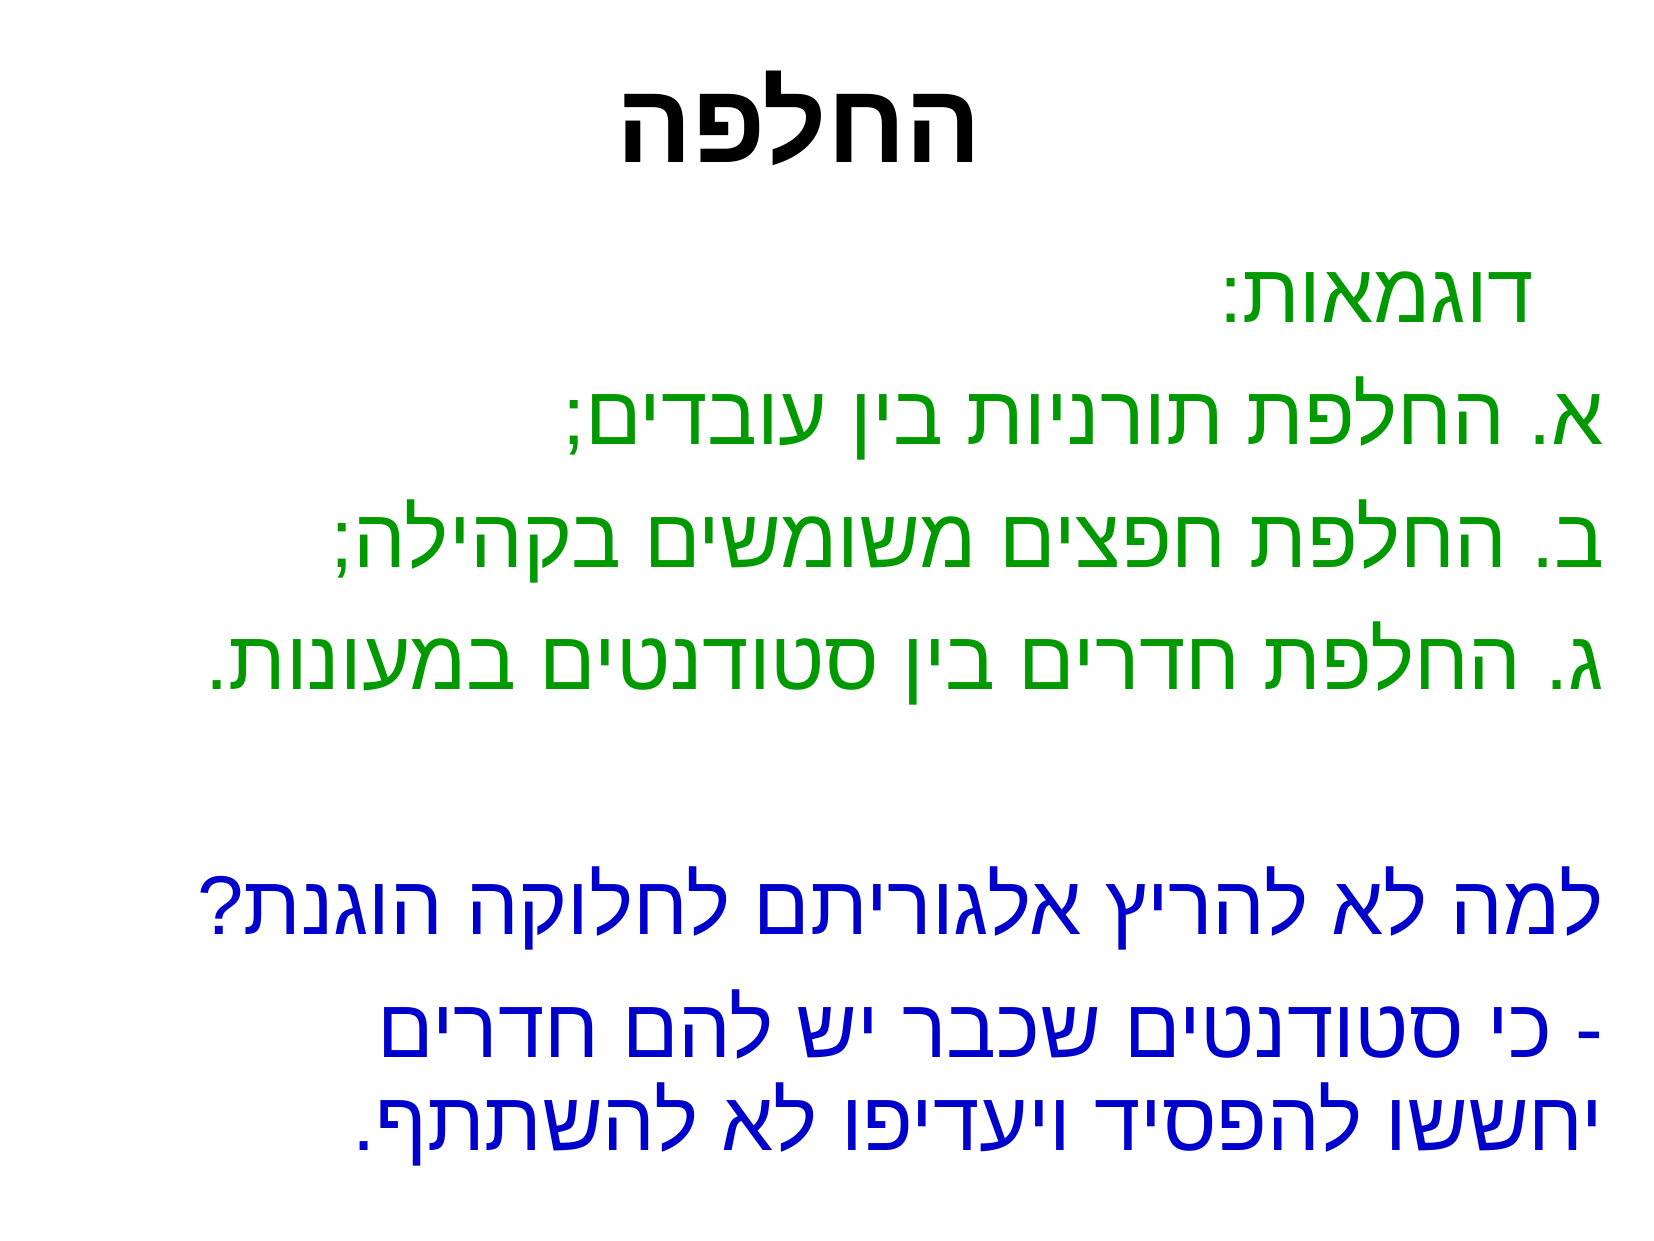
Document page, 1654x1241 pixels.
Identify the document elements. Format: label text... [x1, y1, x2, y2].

list דוגמאות: א. החלפת תורניות בין עובדים; ב. החלפת חפצים משומשים בקהילה; ג. החלפת חדרים בין סטודנטים במעונות. למה לא להריץ אלגוריתם לחלוקה הוגנת? - כי סטודנטים שכבר יש להם חדרים יחששו להפסיד ויעדיפו לא להשתתף. [60, 246, 1606, 1066]
title החלפה [82, 41, 1516, 207]
